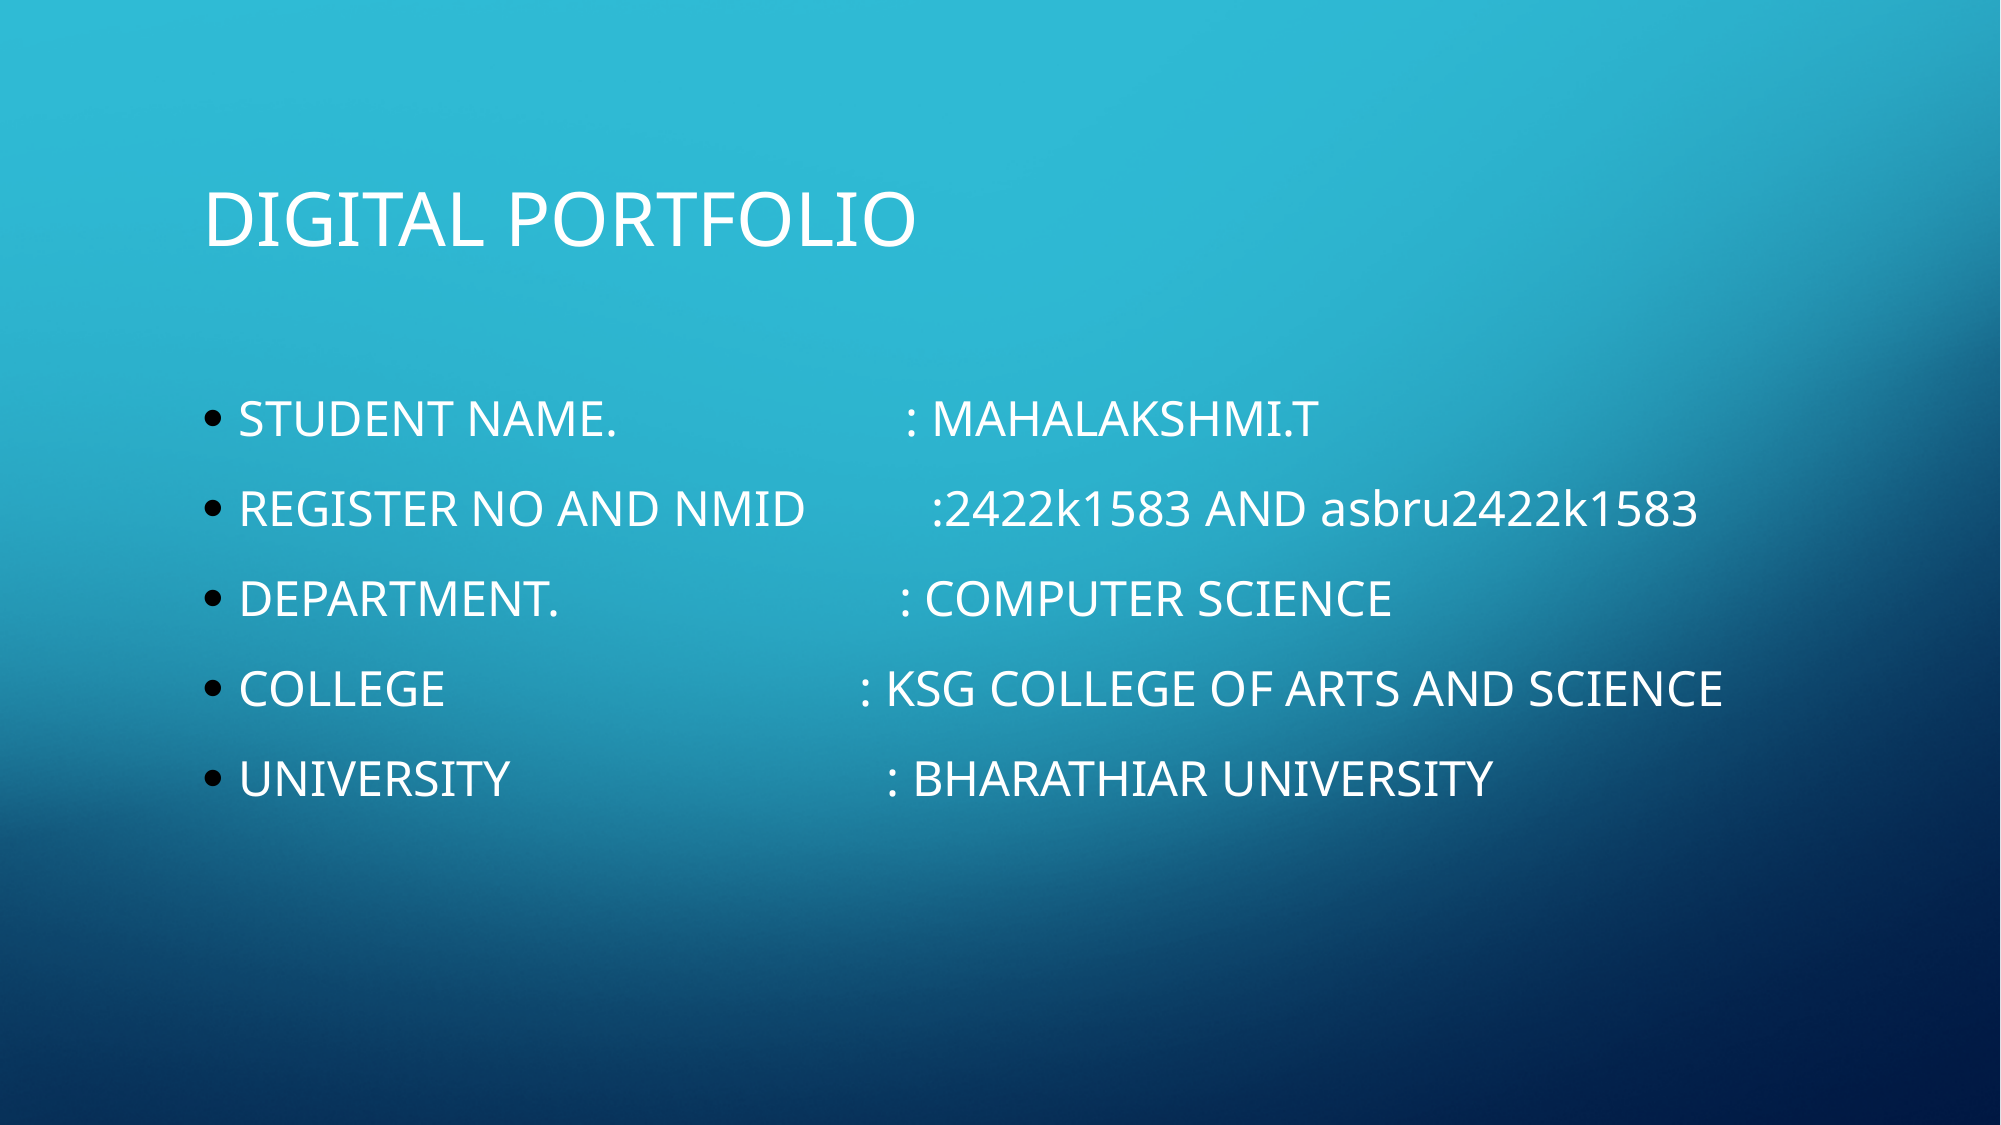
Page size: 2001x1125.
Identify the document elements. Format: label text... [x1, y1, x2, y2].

list STUDENT NAME. : MAHALAKSHMI.T REGISTER NO AND NMID :2422k1583 AND asbru2422k1583 DEPARTMENT. : COMPUTER SCIENCE COLLEGE : KSG COLLEGE OF ARTS AND SCIENCE UNIVERSITY : BHARATHIAR UNIVERSITY [187, 369, 1764, 835]
title Digital portfolio [187, 101, 1813, 344]
